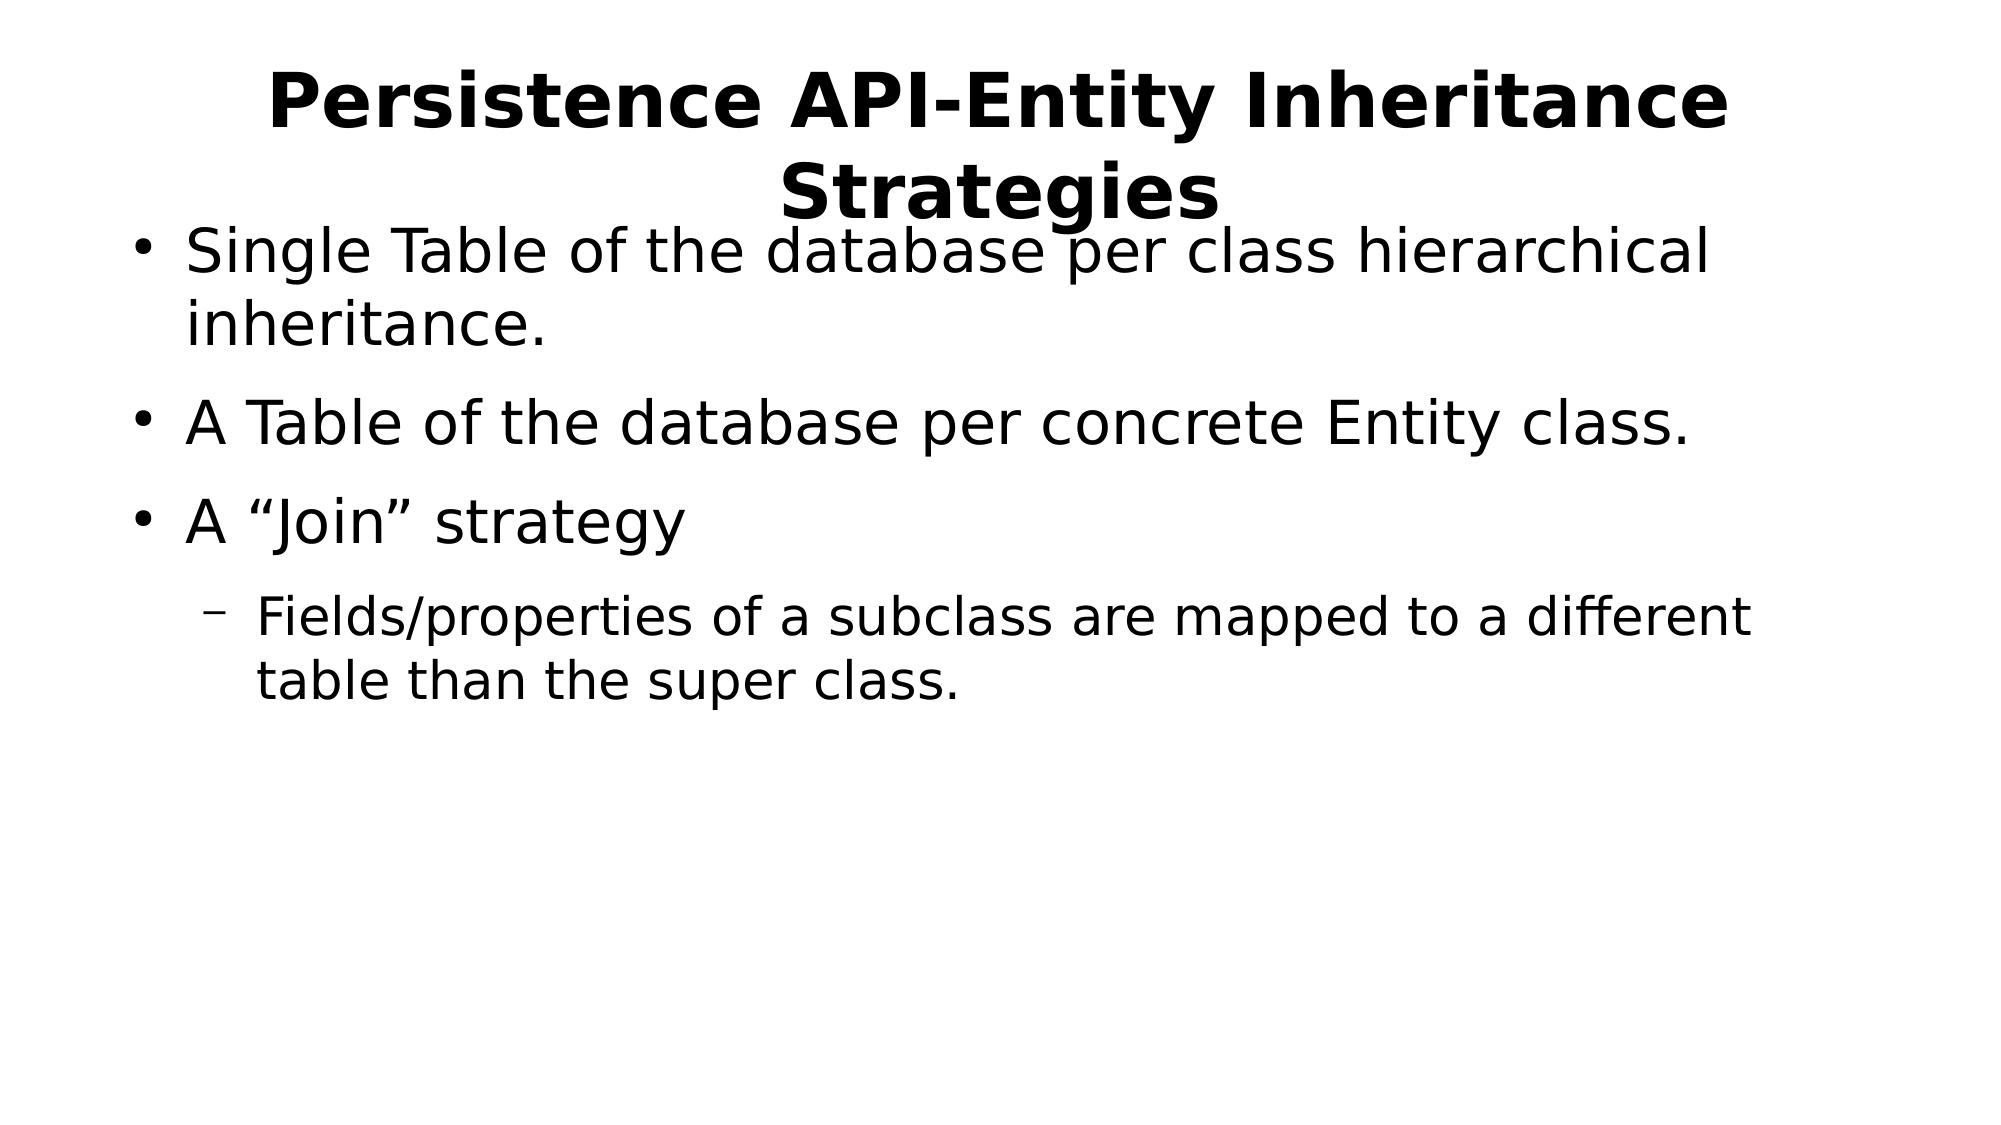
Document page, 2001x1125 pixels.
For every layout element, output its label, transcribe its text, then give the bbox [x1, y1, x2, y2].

title Persistence API-Entity Inheritance Strategies [99, 44, 1900, 177]
list Single Table of the database per class hierarchical inheritance. A Table of the database per concrete Entity class. A “Join” strategy Fields/properties of a subclass are mapped to a different table than the super class. [99, 204, 1860, 1075]
